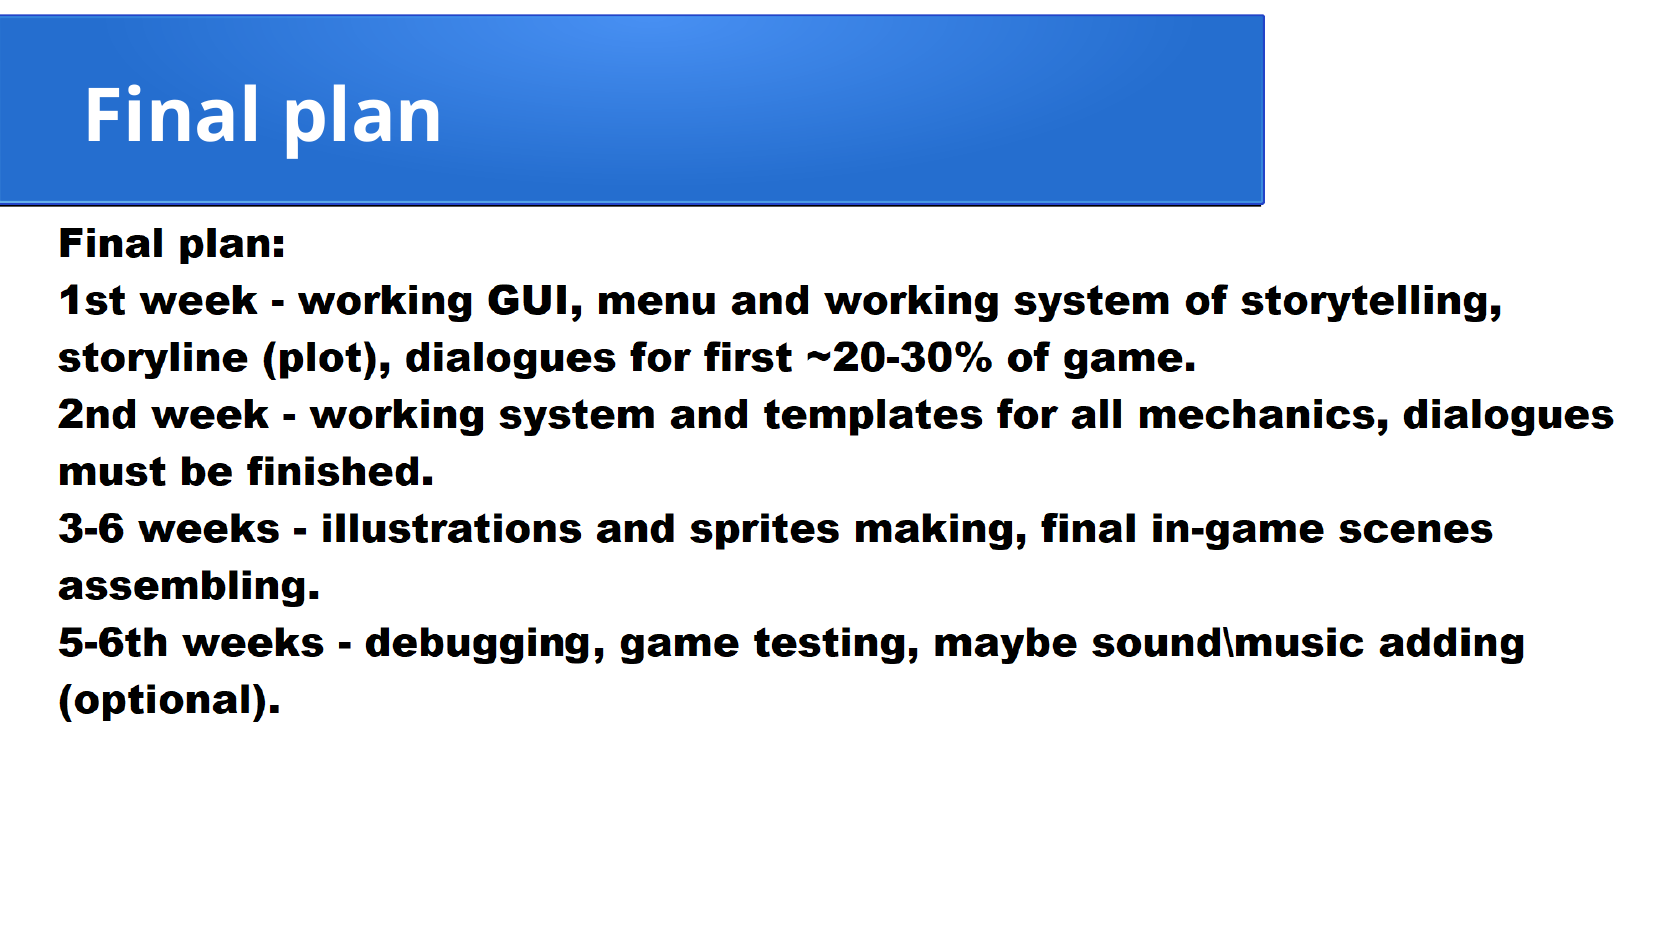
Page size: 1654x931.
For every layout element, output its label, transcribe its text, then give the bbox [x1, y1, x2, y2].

title Final plan [82, 35, 1235, 189]
picture [47, 212, 1645, 931]
